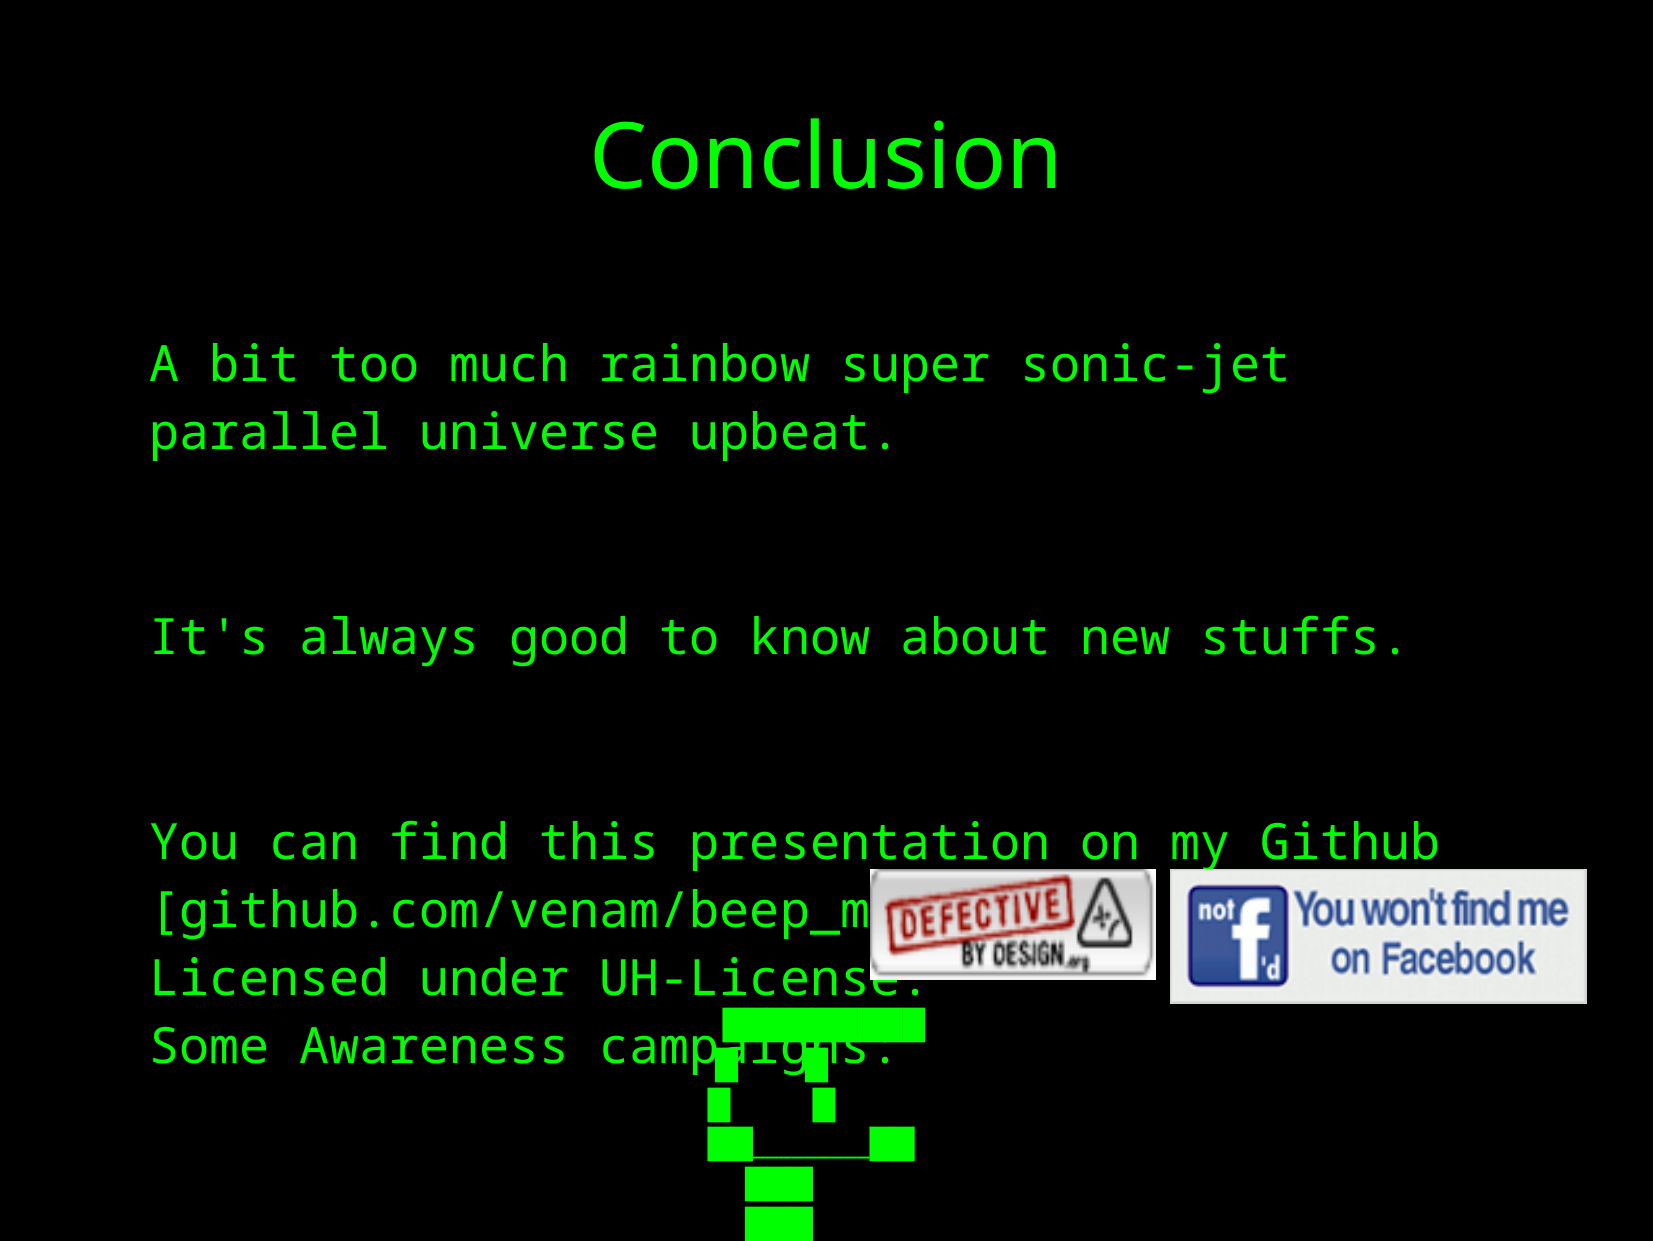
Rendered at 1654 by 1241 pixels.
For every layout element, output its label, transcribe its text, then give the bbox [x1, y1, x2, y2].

picture [1170, 869, 1587, 1004]
picture [870, 869, 1156, 980]
text_box A bit too much rainbow super sonic-jet parallel universe upbeat. It's always good to know about new stuffs. You can find this presentation on my Github [github.com/venam/beep_machine] Licensed under UH-License. Some Awareness campaigns: [135, 252, 1456, 961]
text_box █████████ █ █ █ █ ██_________██ ███ ███ [685, 996, 968, 1241]
title Conclusion [82, 49, 1571, 257]
